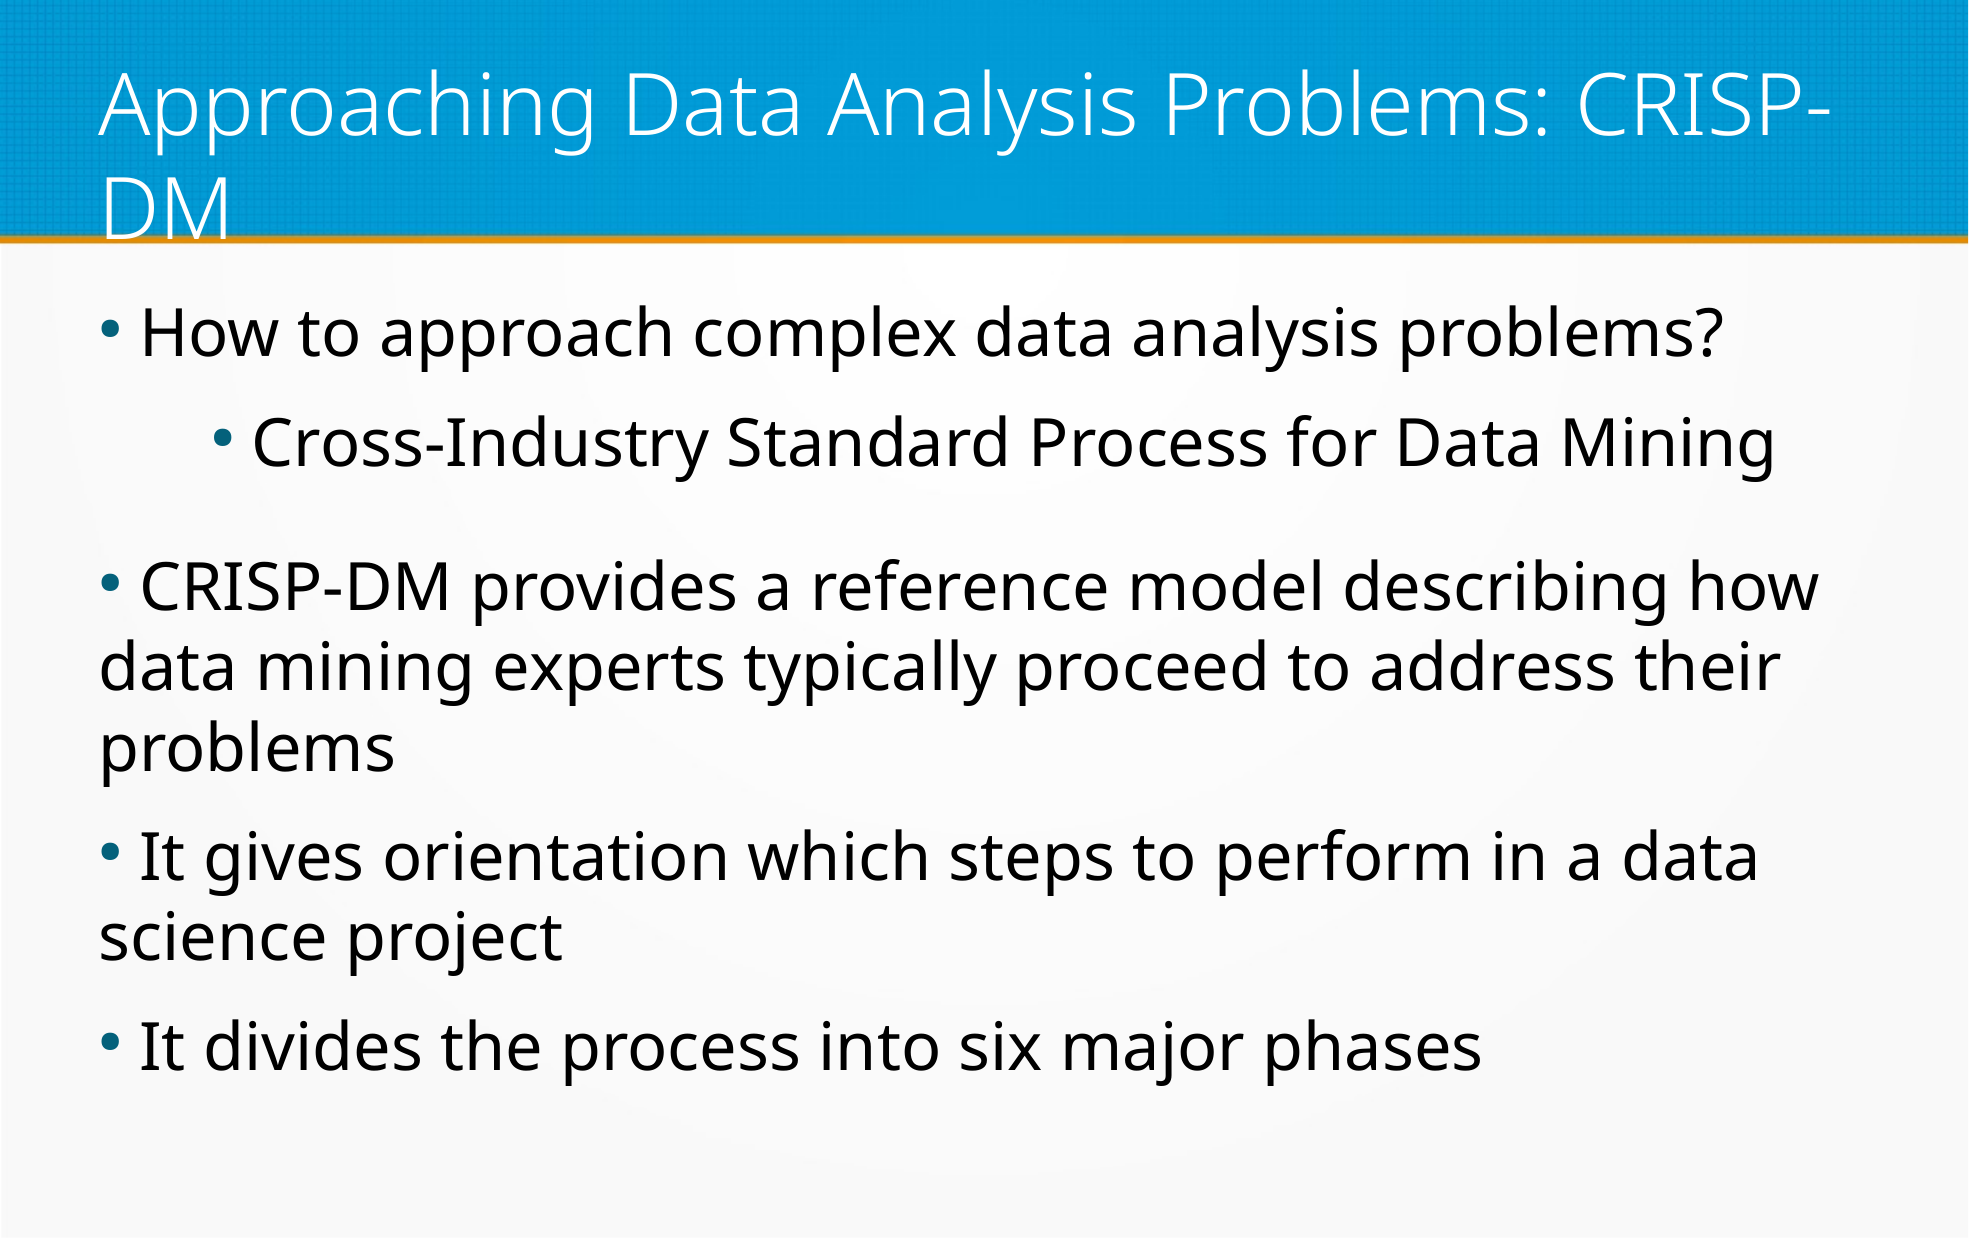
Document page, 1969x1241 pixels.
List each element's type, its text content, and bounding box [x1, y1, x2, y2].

picture [0, 233, 1969, 1241]
title Approaching Data Analysis Problems: CRISP-DM [98, 49, 1870, 257]
list How to approach complex data analysis problems? Cross-Industry Standard Process for Data Mining CRISP-DM provides a reference model describing how data mining experts typically proceed to address their problems It gives orientation which steps to perform in a data science project It divides the process into six major phases [98, 290, 1870, 1156]
